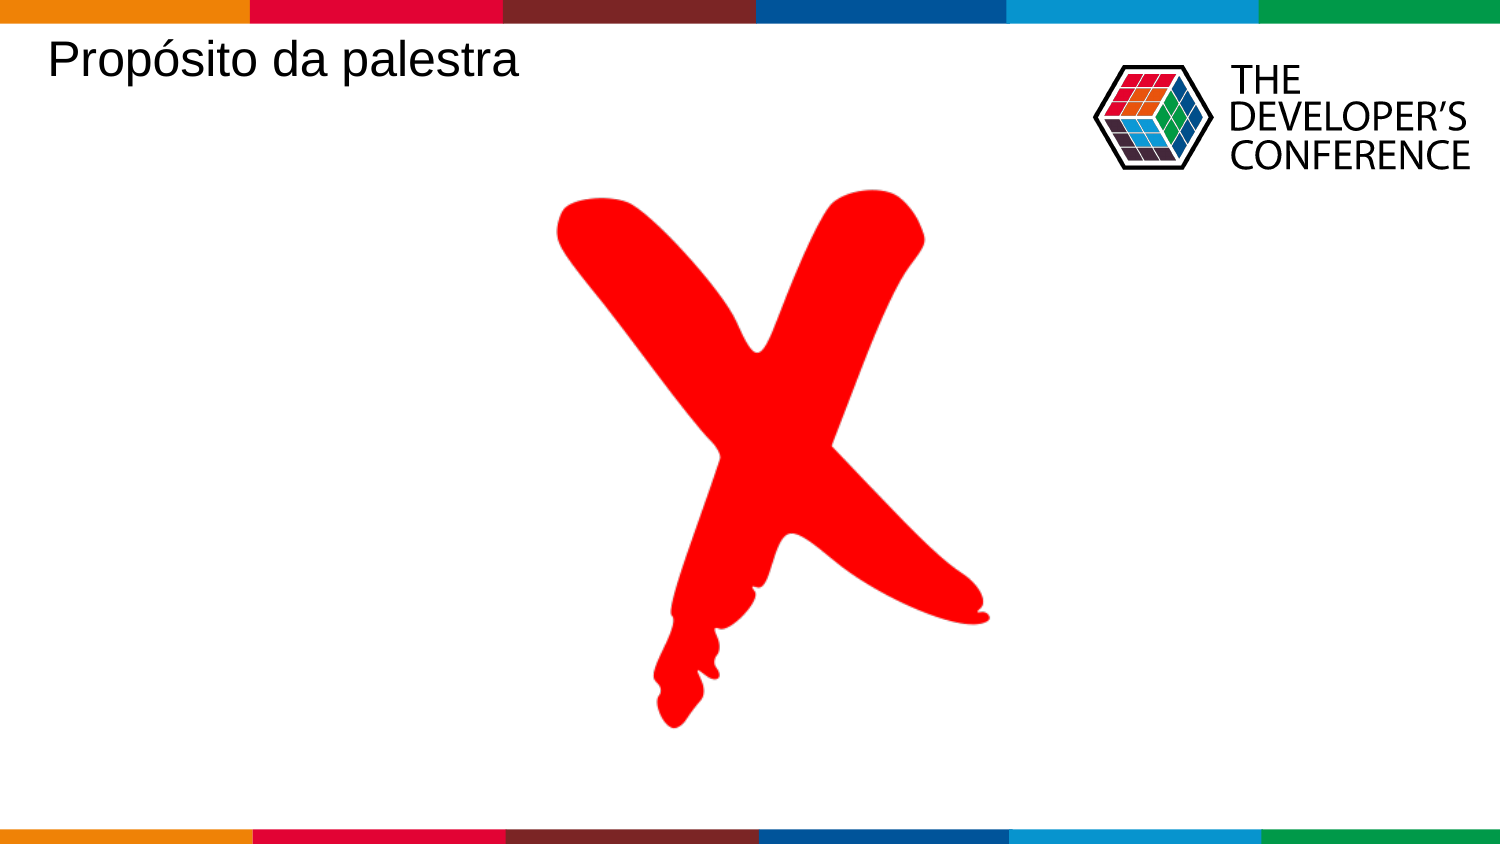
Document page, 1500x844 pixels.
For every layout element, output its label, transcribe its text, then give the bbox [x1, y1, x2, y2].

picture [407, 47, 1486, 794]
title Propósito da palestra [32, 11, 1430, 110]
